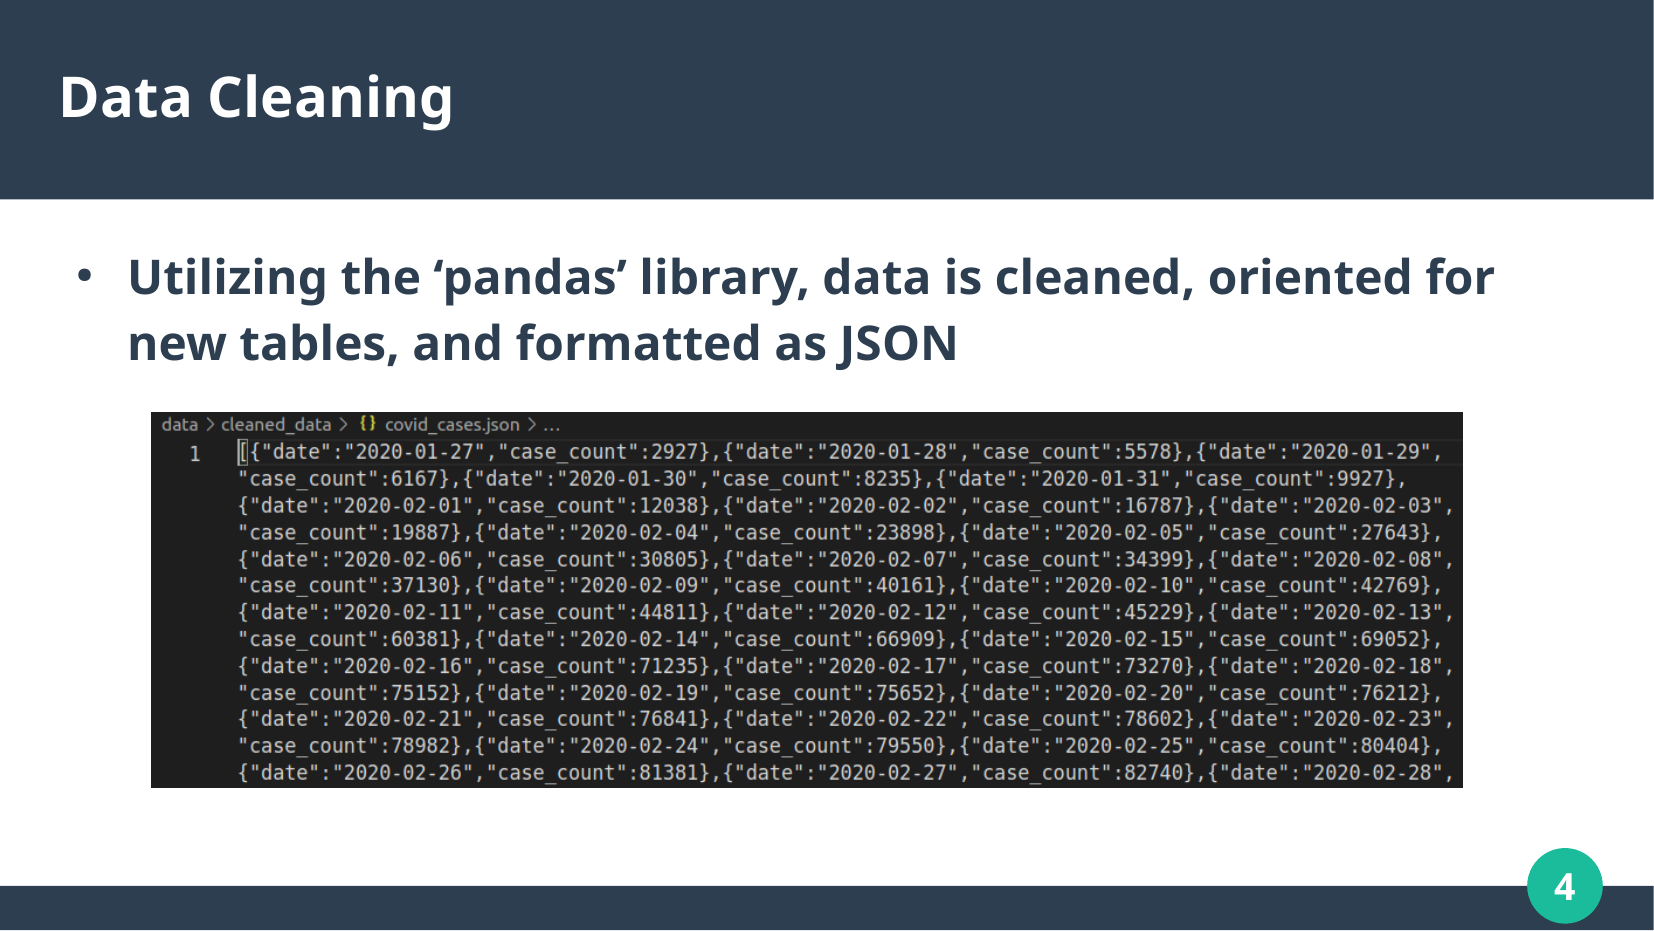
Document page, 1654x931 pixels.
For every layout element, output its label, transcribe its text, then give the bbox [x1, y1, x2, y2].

list Utilizing the ‘pandas’ library, data is cleaned, oriented for new tables, and formatted as JSON [59, 243, 1595, 376]
title Data Cleaning [59, 37, 1595, 155]
picture [151, 412, 1463, 788]
